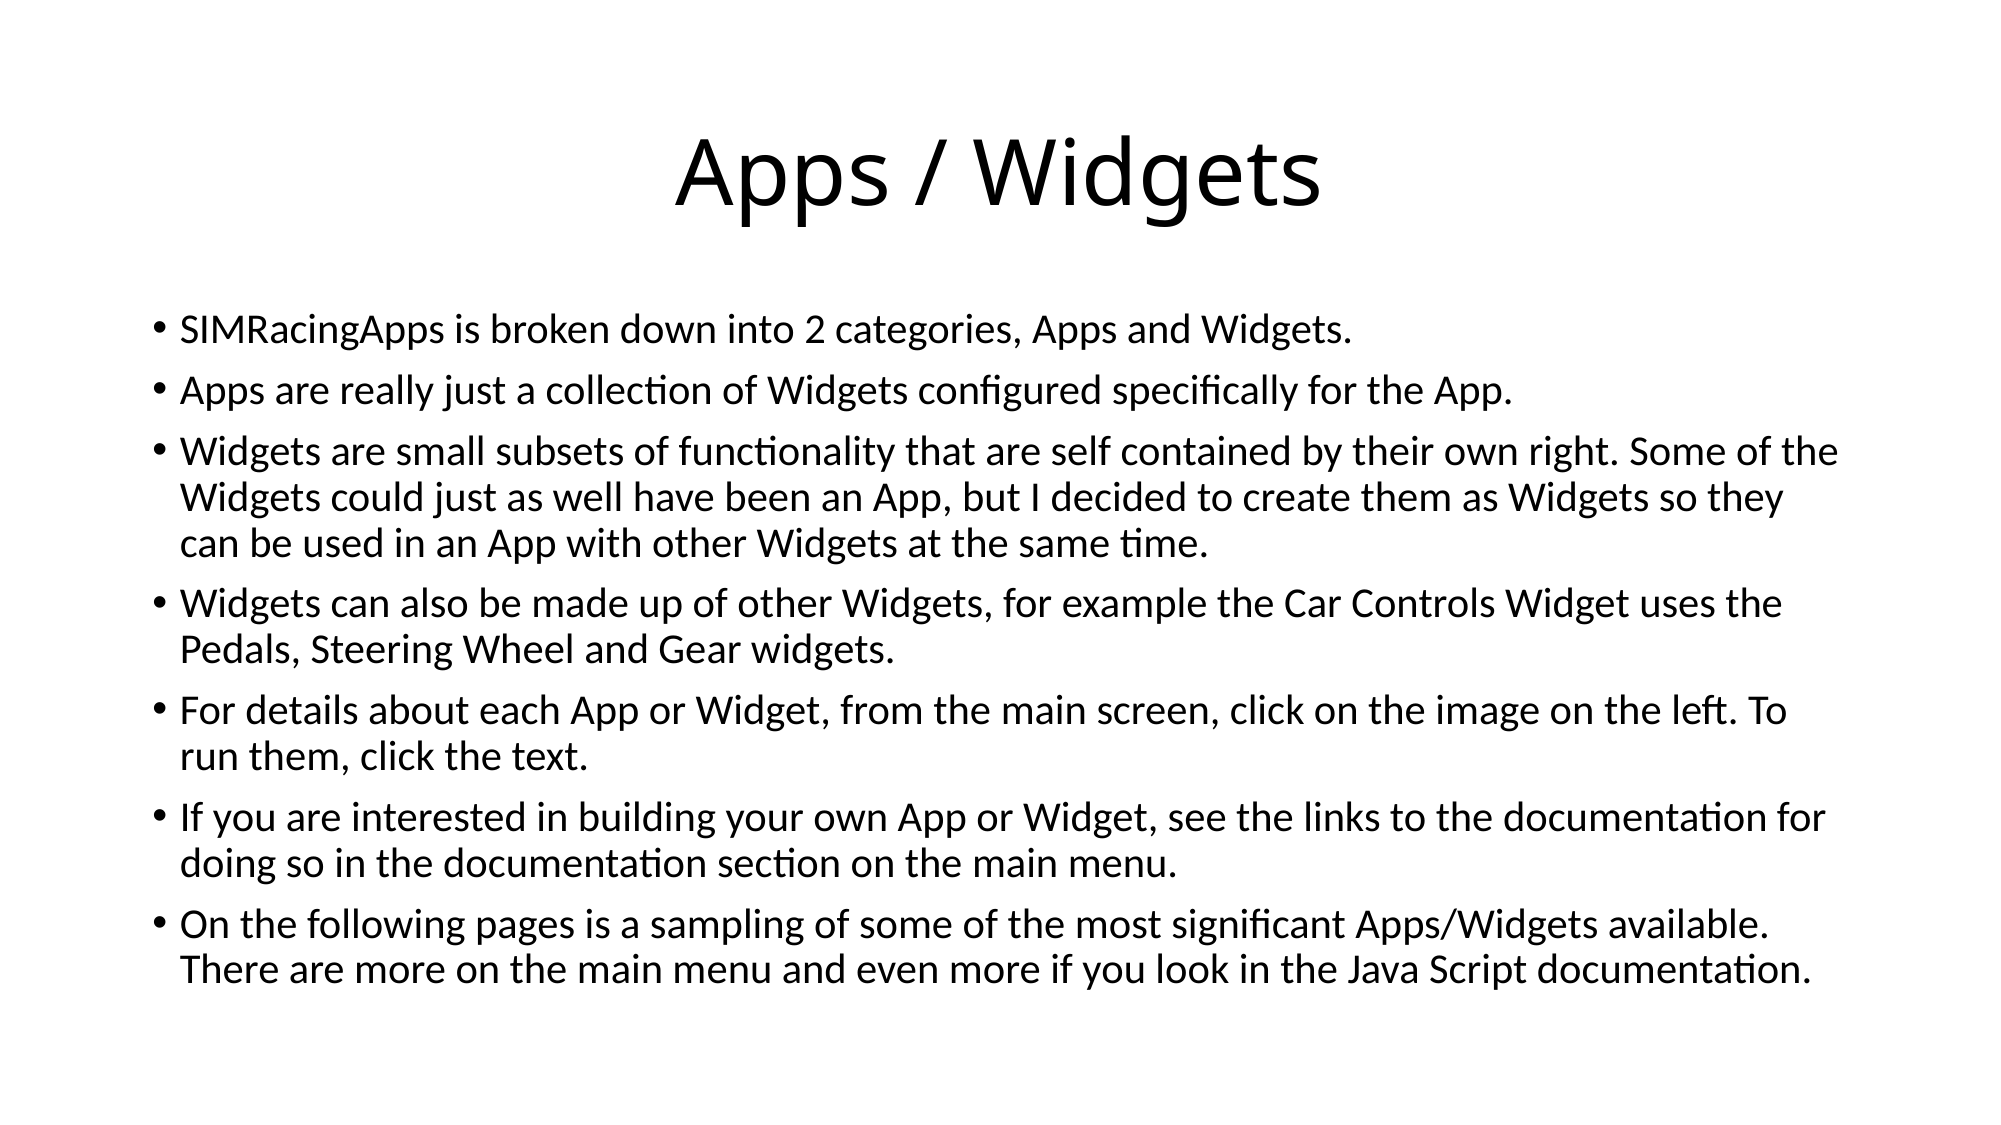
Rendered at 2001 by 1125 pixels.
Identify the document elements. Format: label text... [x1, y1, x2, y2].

list SIMRacingApps is broken down into 2 categories, Apps and Widgets. Apps are really just a collection of Widgets configured specifically for the App. Widgets are small subsets of functionality that are self contained by their own right. Some of the Widgets could just as well have been an App, but I decided to create them as Widgets so they can be used in an App with other Widgets at the same time. Widgets can also be made up of other Widgets, for example the Car Controls Widget uses the Pedals, Steering Wheel and Gear widgets. For details about each App or Widget, from the main screen, click on the image on the left. To run them, click the text. If you are interested in building your own App or Widget, see the links to the documentation for doing so in the documentation section on the main menu. On the following pages is a sampling of some of the most significant Apps/Widgets available. There are more on the main menu and even more if you look in the Java Script documentation. [137, 299, 1863, 1014]
title Apps / Widgets [137, 59, 1863, 278]
